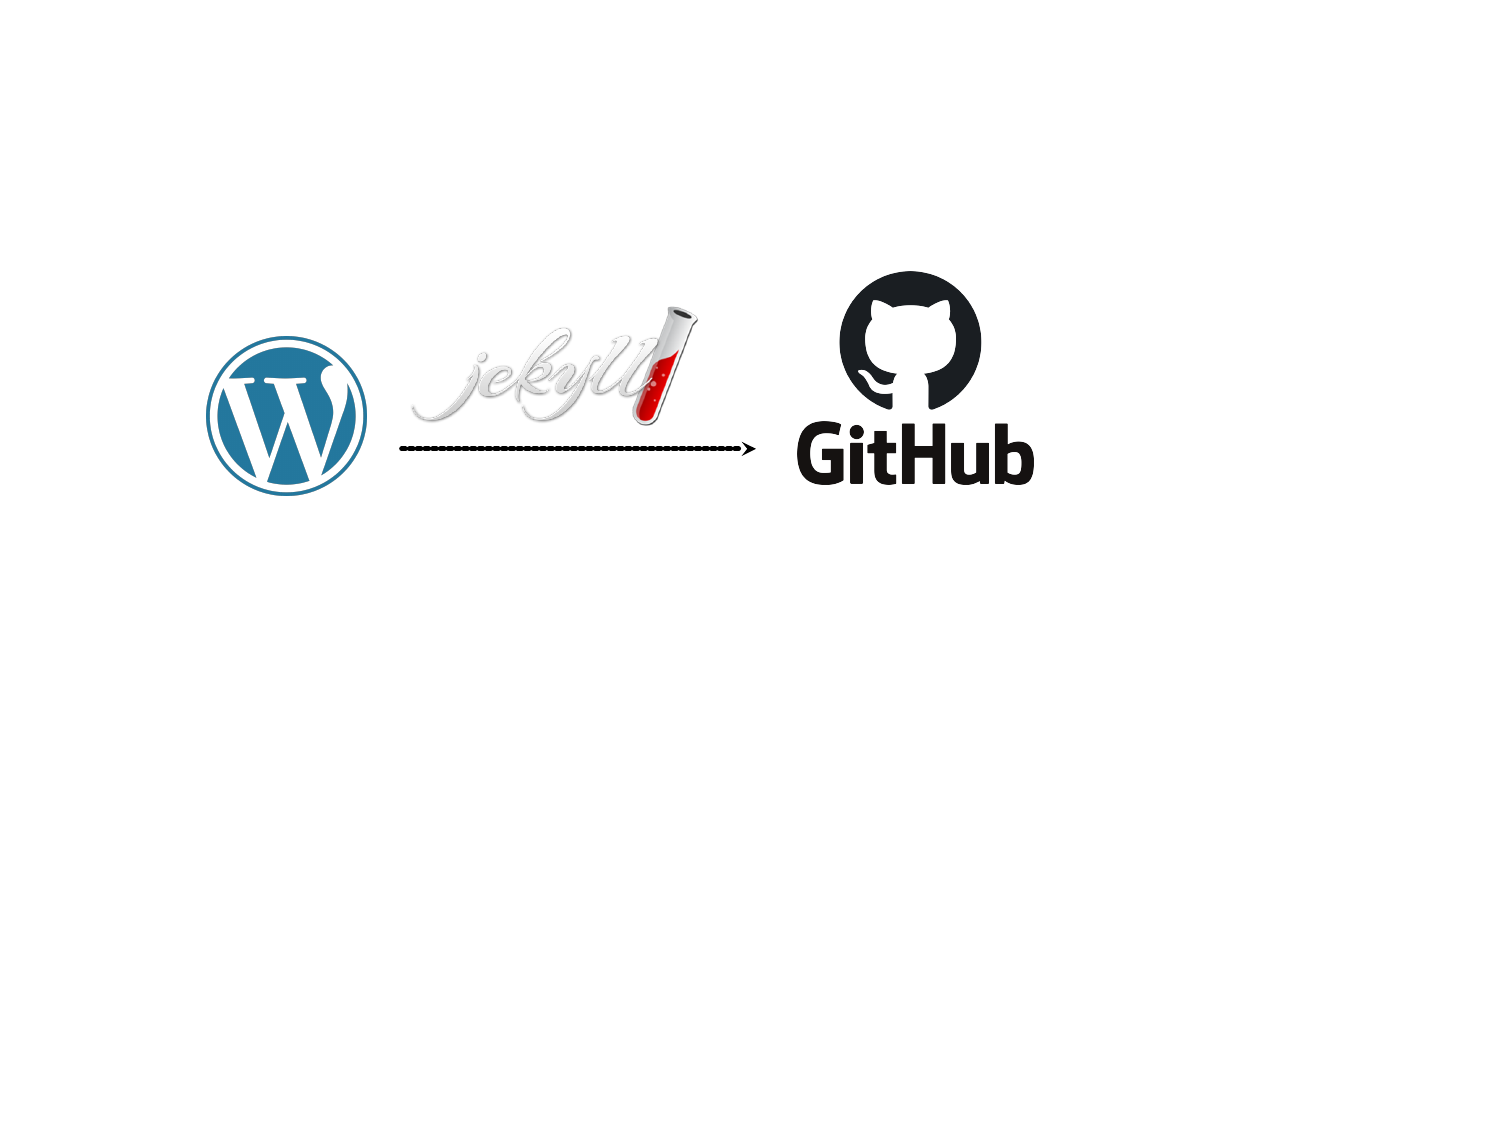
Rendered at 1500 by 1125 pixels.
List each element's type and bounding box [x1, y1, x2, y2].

picture [206, 336, 367, 496]
picture [401, 295, 709, 437]
picture [797, 271, 1034, 485]
